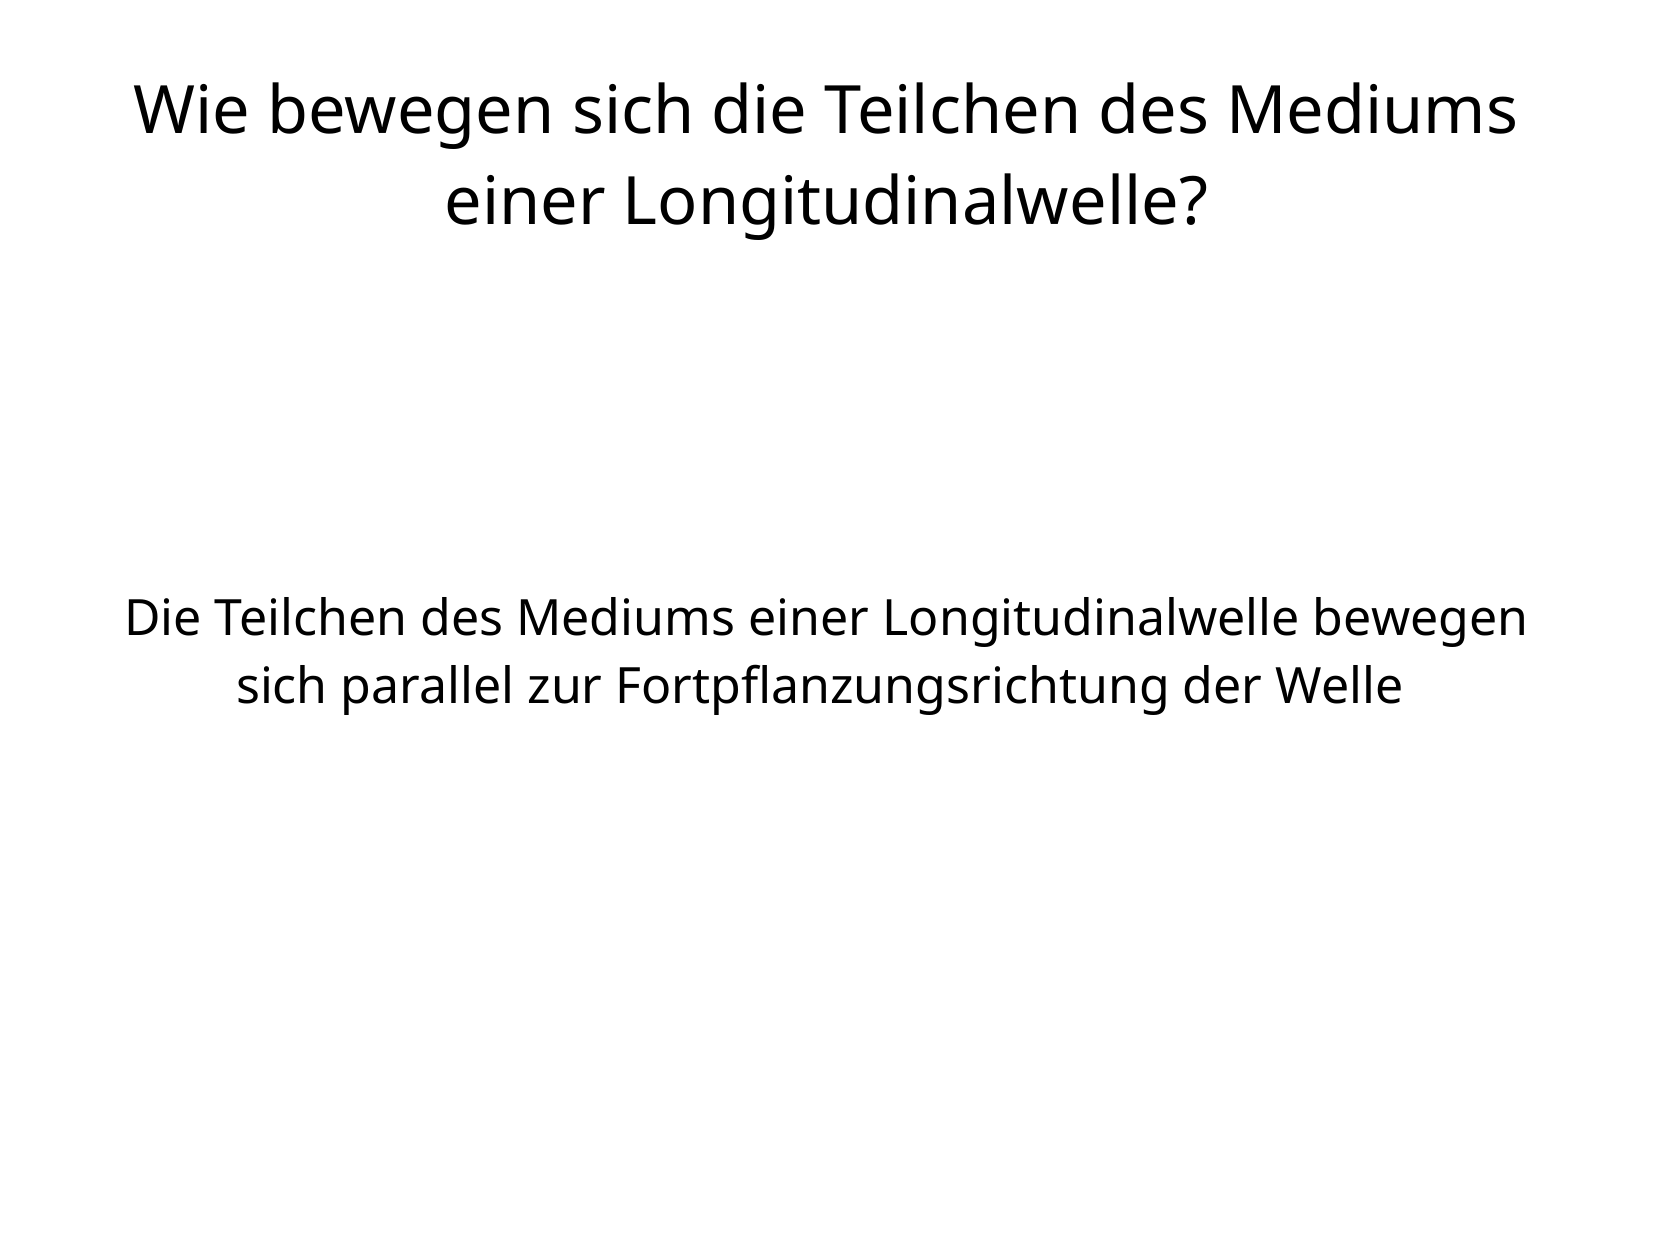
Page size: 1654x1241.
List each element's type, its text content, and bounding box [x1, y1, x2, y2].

title Wie bewegen sich die Teilchen des Mediums einer Longitudinalwelle? [82, 49, 1571, 257]
subtitle Die Teilchen des Mediums einer Longitudinalwelle bewegen sich parallel zur Fortpflanzungsrichtung der Welle [82, 290, 1571, 1010]
